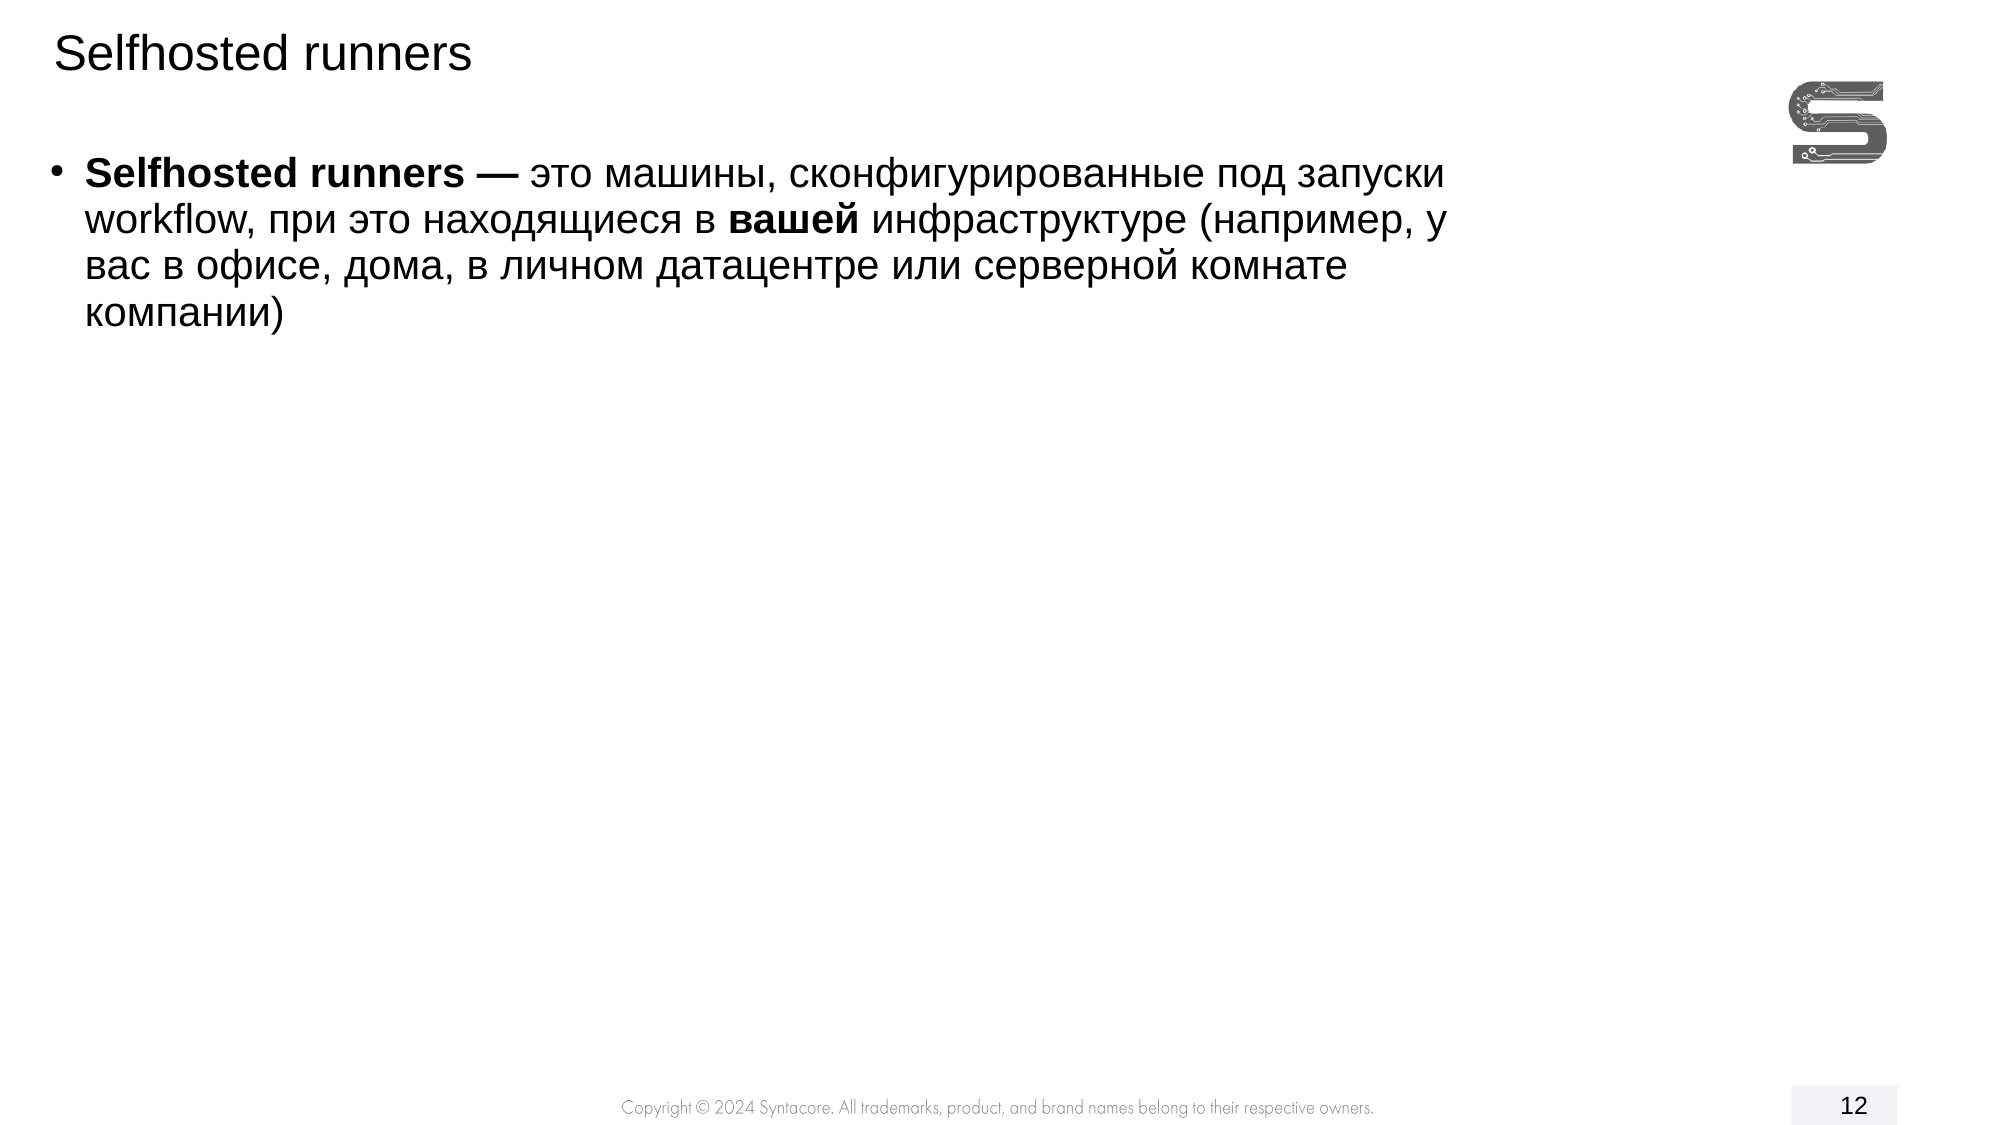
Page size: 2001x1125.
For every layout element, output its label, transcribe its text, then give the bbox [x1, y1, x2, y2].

text_box <number> [1825, 1084, 1969, 1125]
text_box Selfhosted runners — это машины, сконфигурированные под запуски workflow, при это находящиеся в вашей инфраструктуре (например, у вас в офисе, дома, в личном датацентре или серверной комнате компании) [34, 141, 1506, 591]
text_box Selfhosted runners [0, 18, 822, 89]
picture [1788, 81, 1887, 164]
picture [621, 1094, 1381, 1119]
